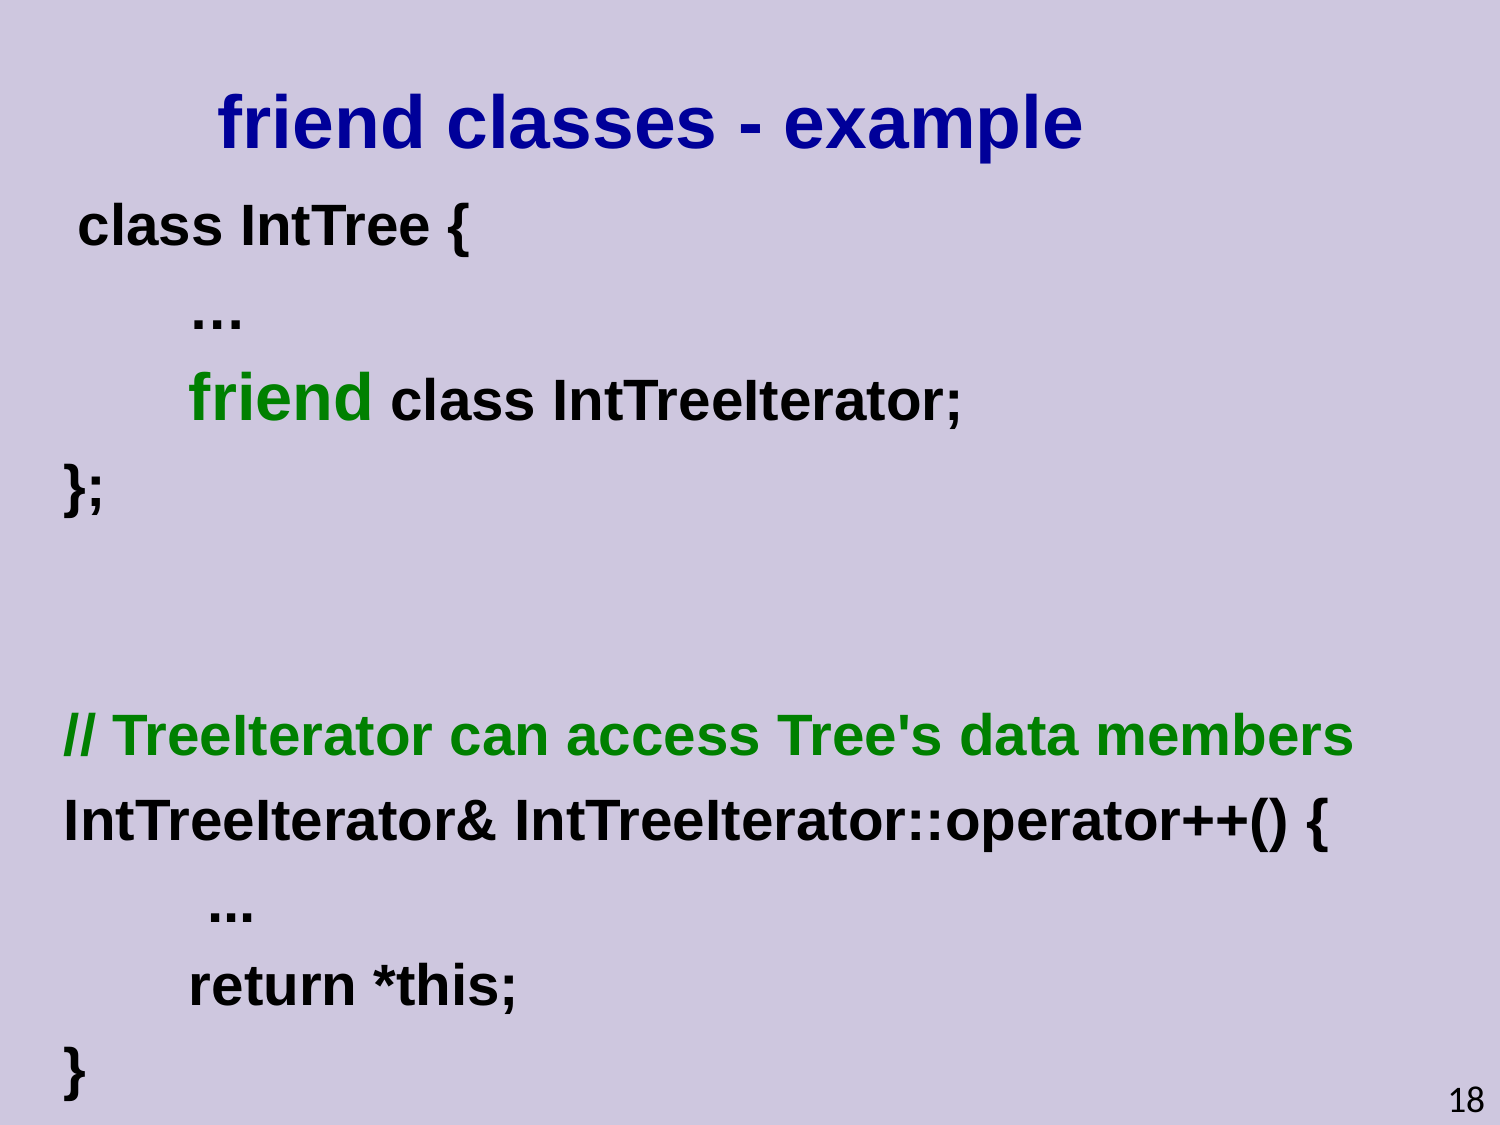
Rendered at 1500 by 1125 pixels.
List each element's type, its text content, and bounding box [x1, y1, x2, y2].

title friend classes - example [198, 17, 1104, 220]
list class IntTree { … friend class IntTreeIterator; }; // TreeIterator can access Tree's data members IntTreeIterator& IntTreeIterator::operator++() { ... return *this; } [49, 188, 1468, 1116]
text_box <number> [1428, 1069, 1500, 1125]
